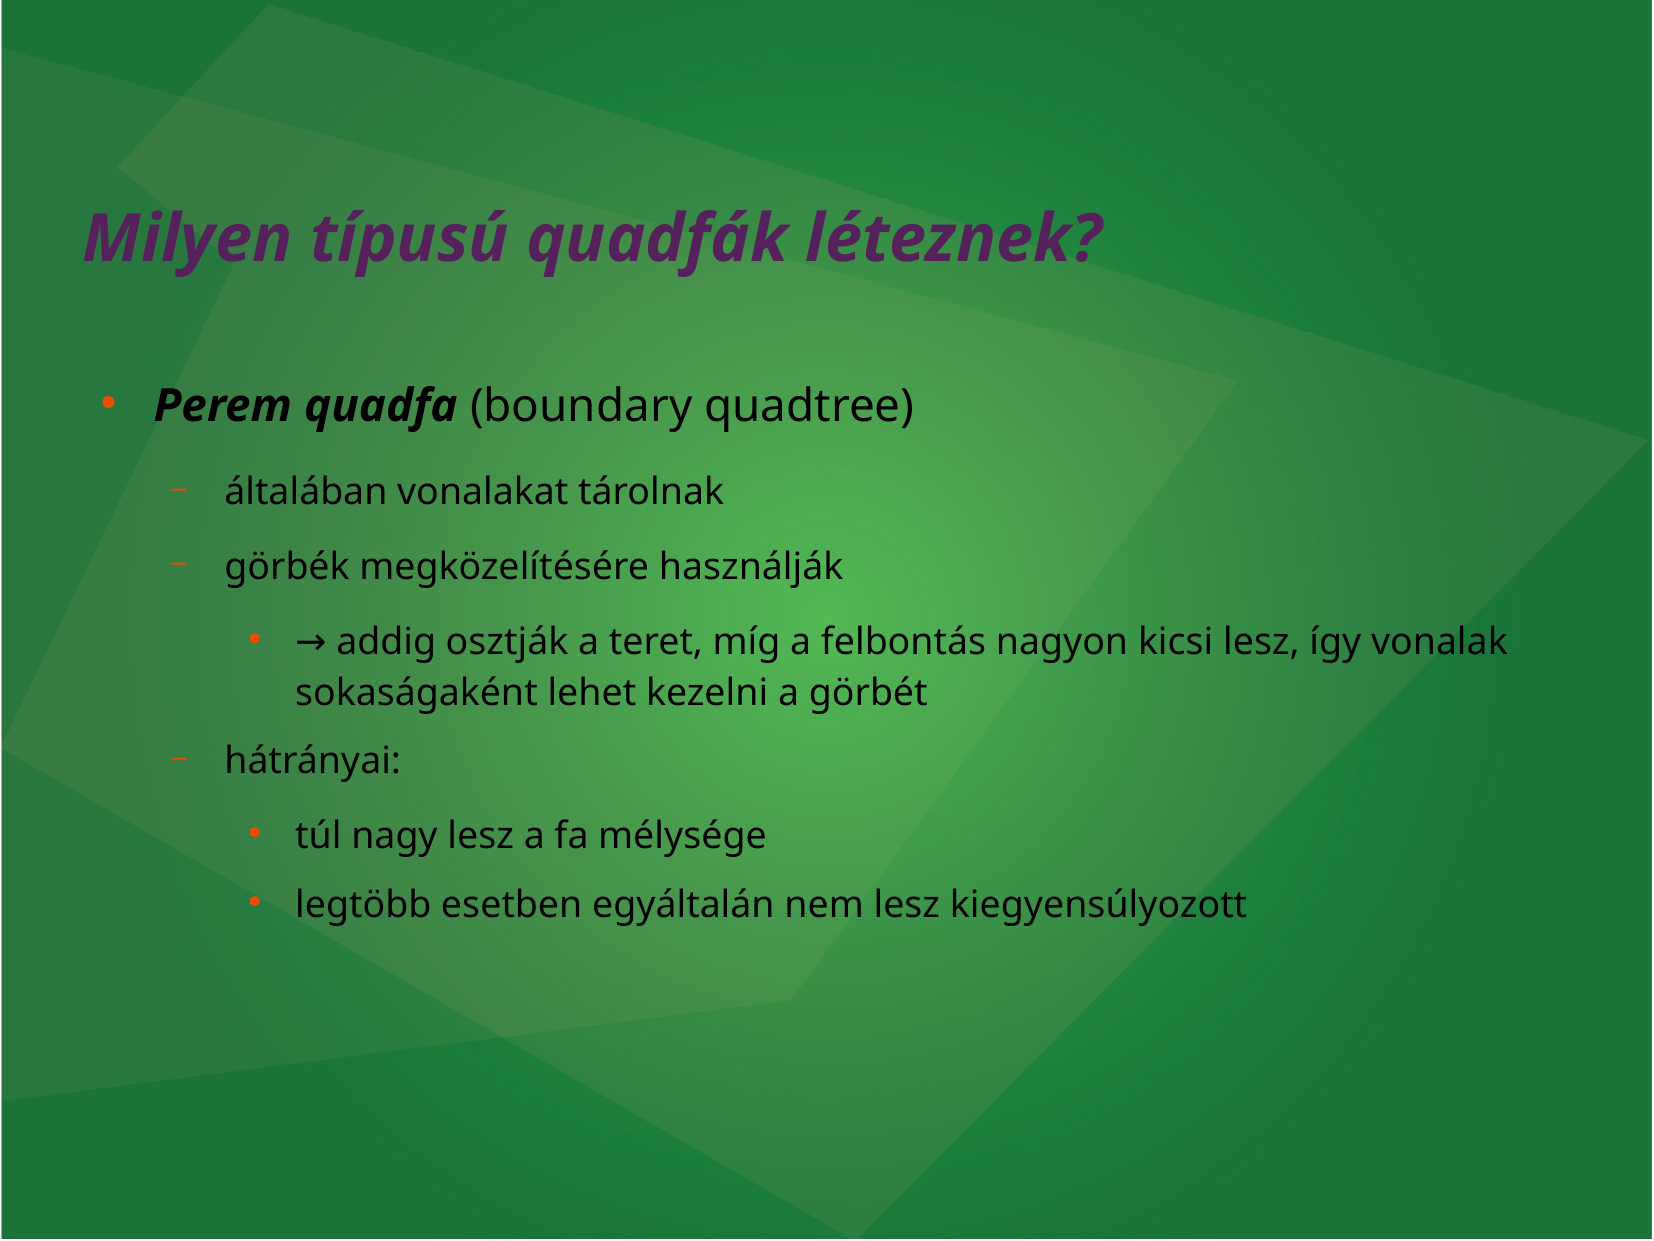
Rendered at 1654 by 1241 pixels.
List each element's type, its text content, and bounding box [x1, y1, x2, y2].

title Milyen típusú quadfák léteznek? [82, 132, 1571, 340]
picture [0, 0, 1652, 1241]
list Perem quadfa (boundary quadtree) általában vonalakat tárolnak görbék megközelítésére használják → addig osztják a teret, míg a felbontás nagyon kicsi lesz, így vonalak sokaságaként lehet kezelni a görbét hátrányai: túl nagy lesz a fa mélysége legtöbb esetben egyáltalán nem lesz kiegyensúlyozott [82, 372, 1571, 1093]
